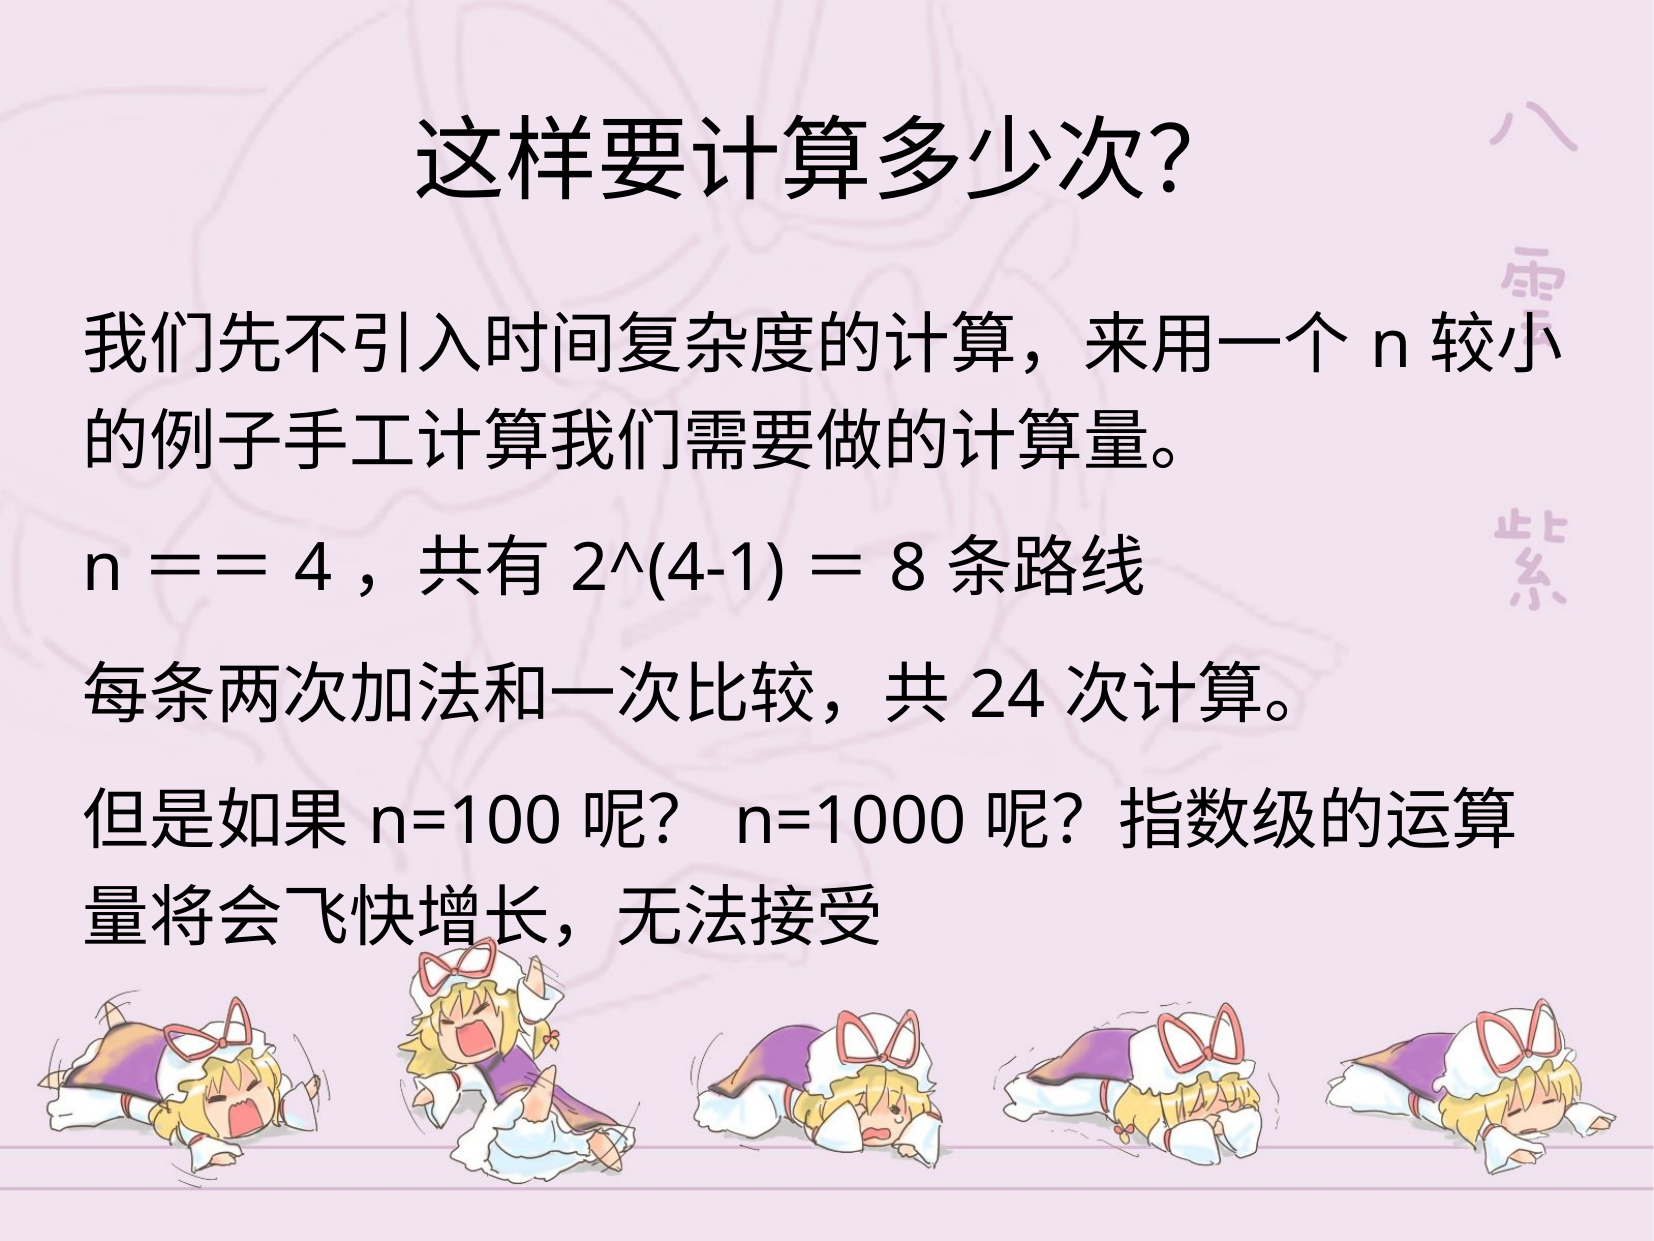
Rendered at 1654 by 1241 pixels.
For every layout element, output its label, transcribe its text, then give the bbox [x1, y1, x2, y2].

title 这样要计算多少次？ [82, 49, 1571, 257]
picture [0, 0, 1654, 1241]
list 我们先不引入时间复杂度的计算，来用一个n较小的例子手工计算我们需要做的计算量。 n＝＝4，共有2^(4-1)＝8条路线 每条两次加法和一次比较，共24次计算。 但是如果n=100呢？n=1000呢？指数级的运算量将会飞快增长，无法接受 [82, 290, 1571, 1109]
